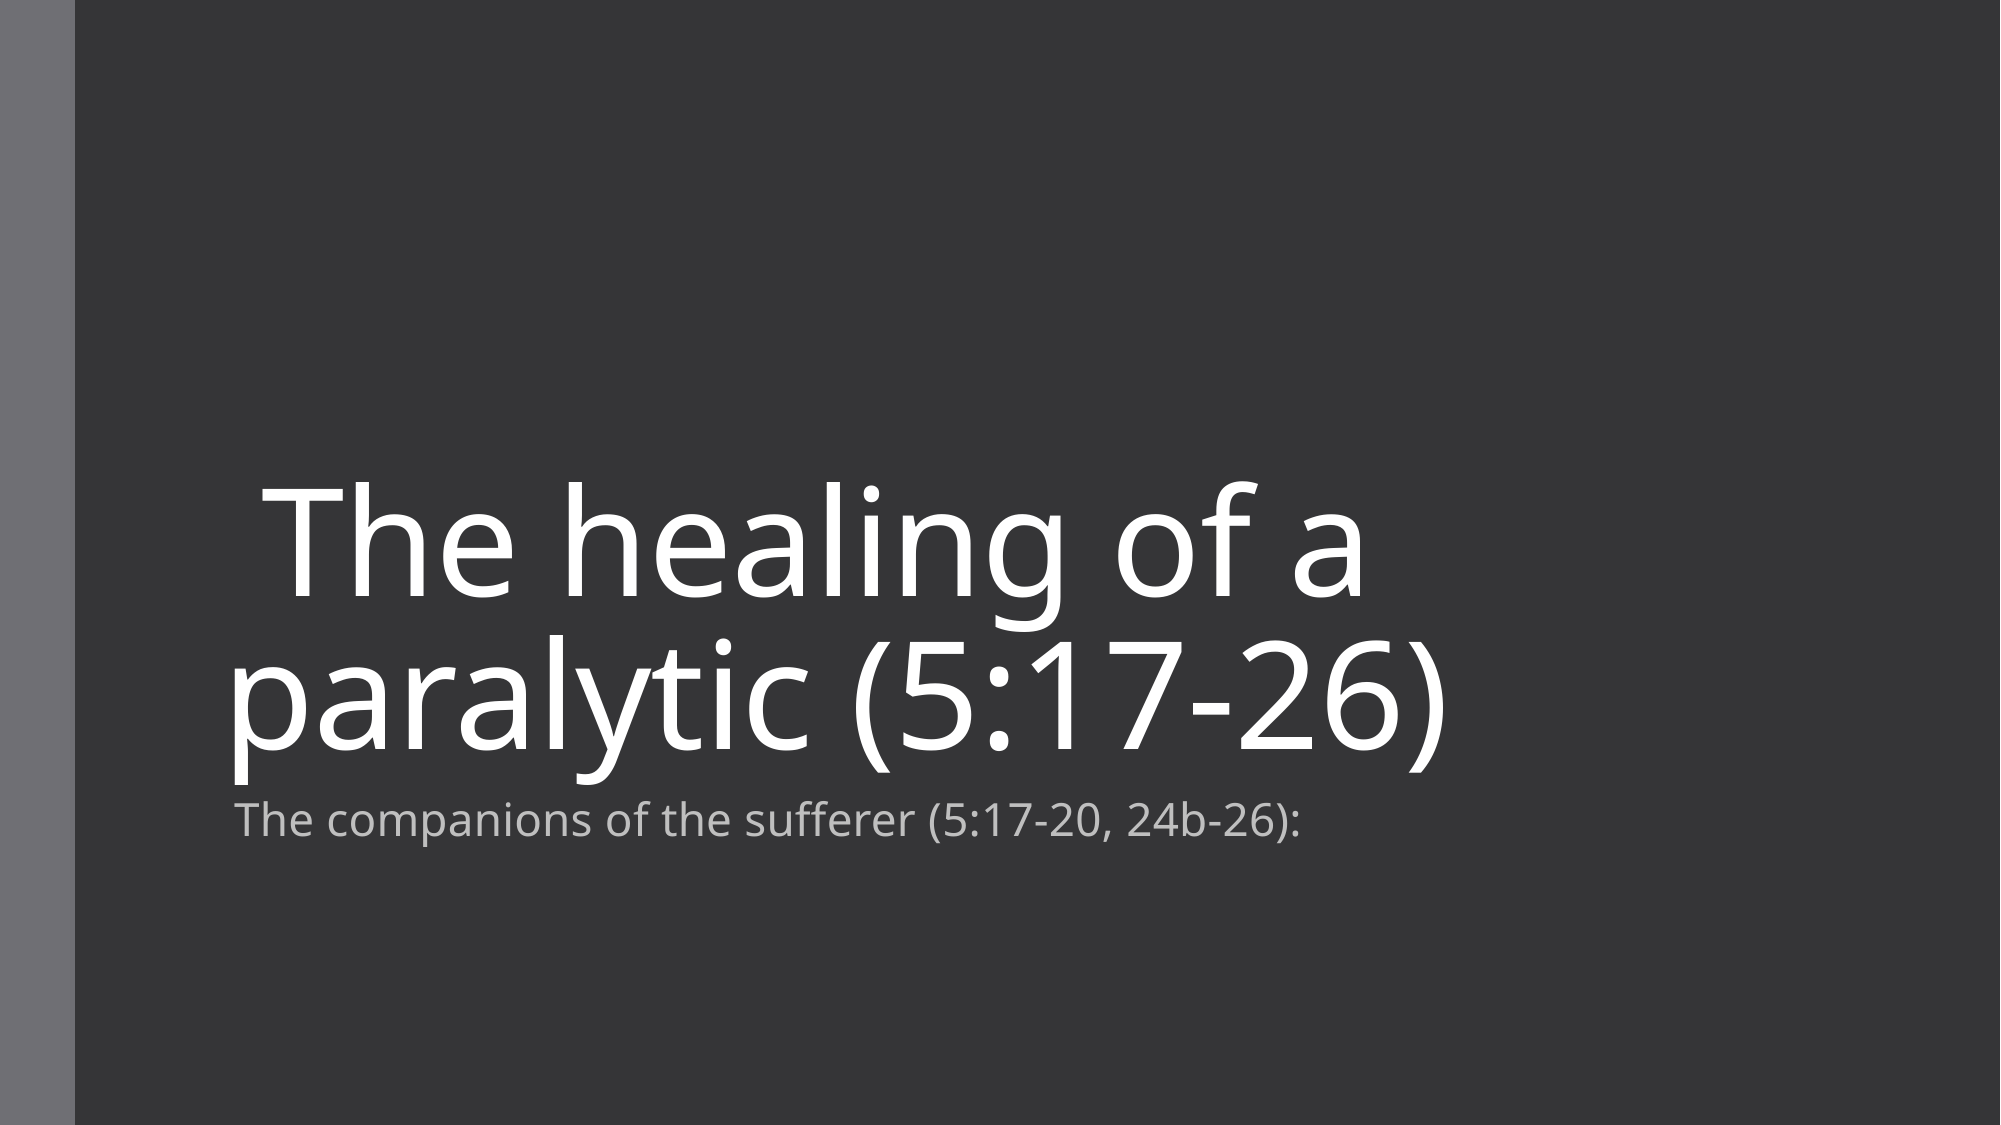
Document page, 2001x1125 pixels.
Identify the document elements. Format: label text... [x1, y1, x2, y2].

subtitle The companions of the sufferer (5:17-20, 24b-26): [206, 787, 1752, 1066]
title The healing of a paralytic (5:17-26) [206, 124, 1752, 787]
